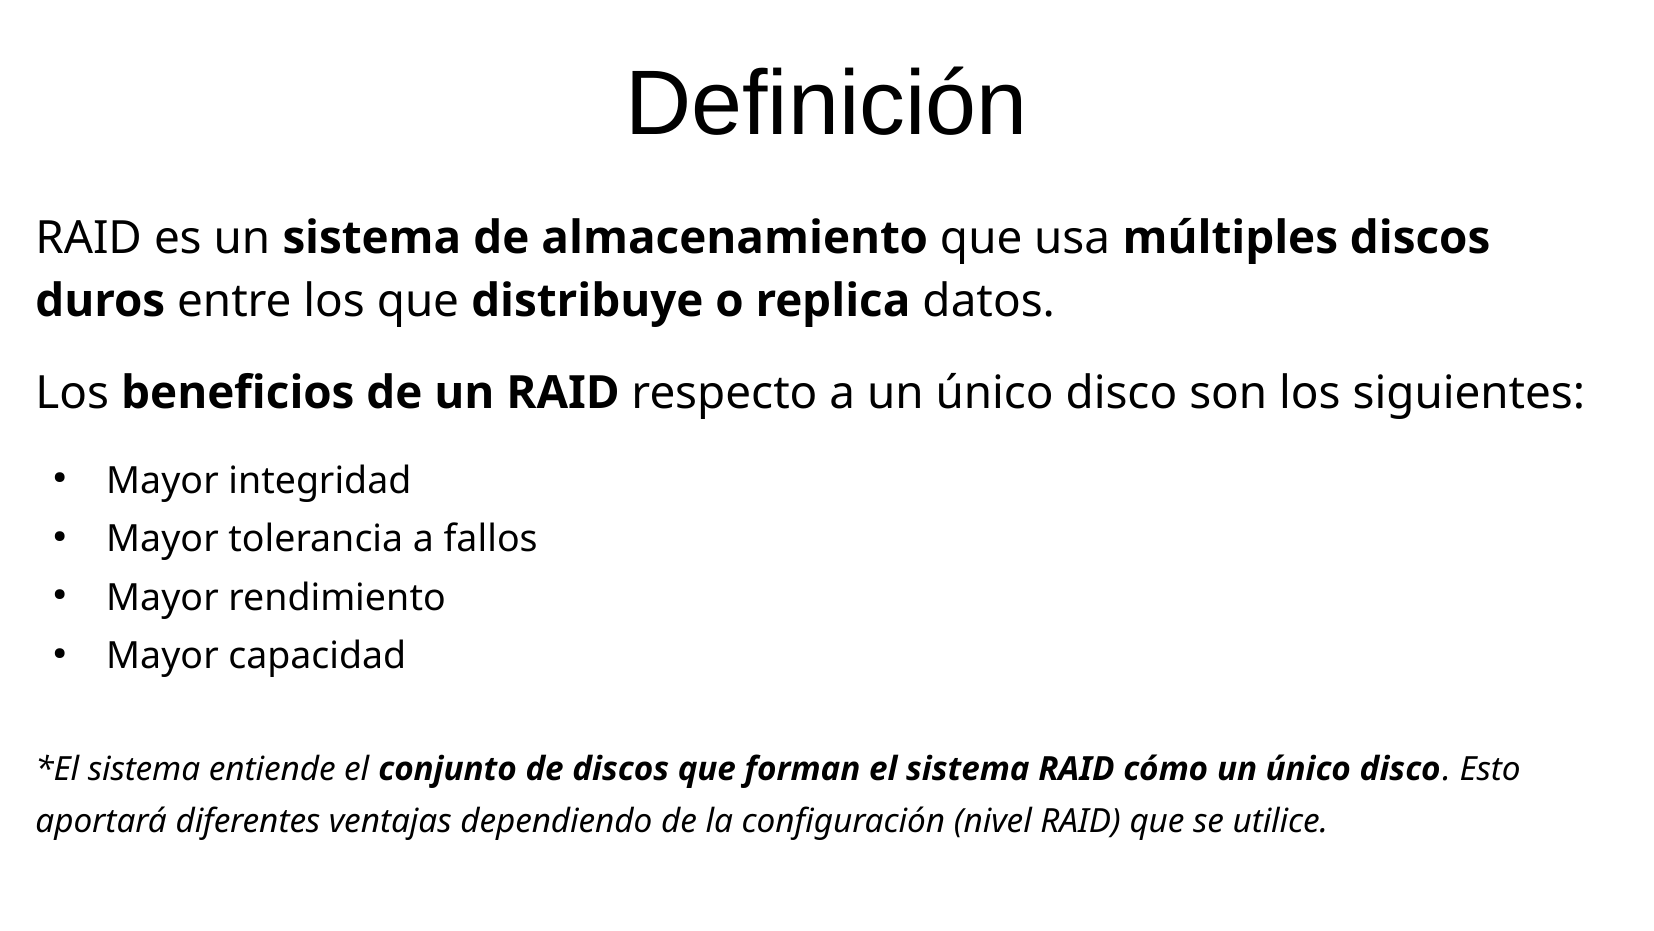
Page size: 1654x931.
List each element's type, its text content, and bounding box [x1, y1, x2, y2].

list RAID es un sistema de almacenamiento que usa múltiples discos duros entre los que distribuye o replica datos. Los beneficios de un RAID respecto a un único disco son los siguientes: Mayor integridad Mayor tolerancia a fallos Mayor rendimiento Mayor capacidad *El sistema entiende el conjunto de discos que forman el sistema RAID cómo un único disco. Esto aportará diferentes ventajas dependiendo de la configuración (nivel RAID) que se utilice. [35, 204, 1595, 851]
title Definición [82, 25, 1571, 181]
